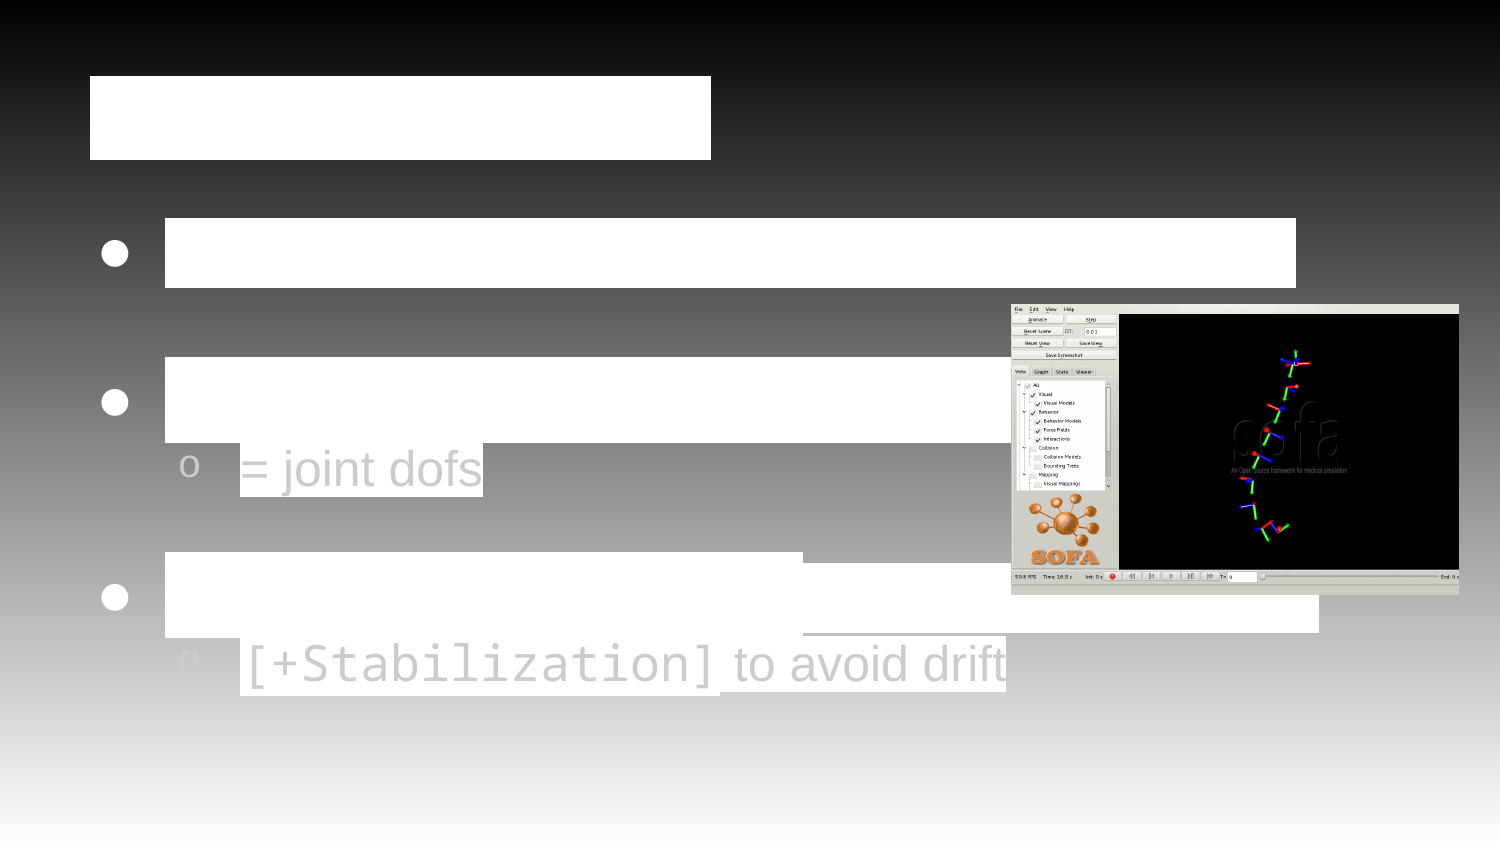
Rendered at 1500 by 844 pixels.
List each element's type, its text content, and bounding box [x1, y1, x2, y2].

title Articulated Chain [75, 33, 1425, 175]
picture [1011, 304, 1459, 595]
list Map parent/child rigid frames for the joint RigidJoint(Multi)Mapping = joint dofs UniformCompliance on translation part [+Stabilization] to avoid drift [75, 196, 1425, 808]
